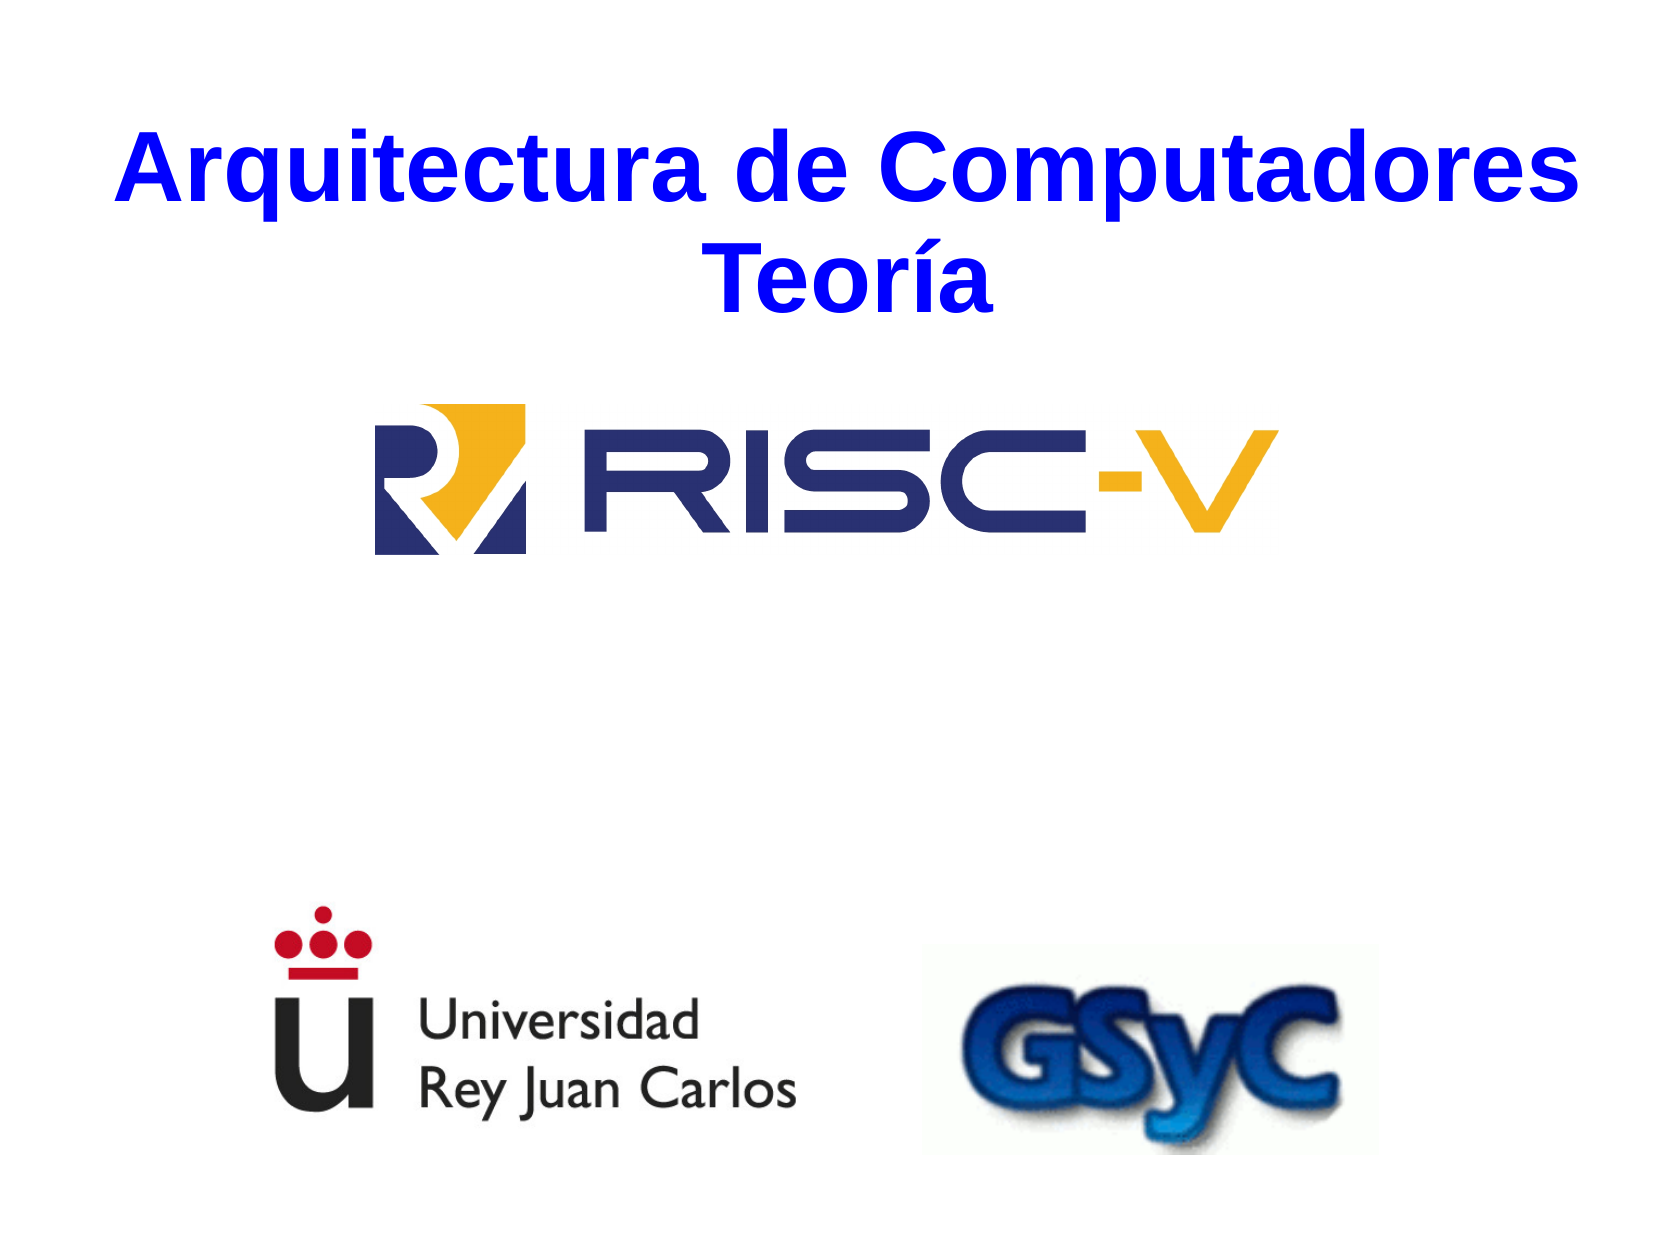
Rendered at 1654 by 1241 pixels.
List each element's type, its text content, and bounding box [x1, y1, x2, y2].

picture [375, 404, 1279, 556]
picture [240, 884, 824, 1141]
title Arquitectura de Computadores Teoría [105, 54, 1591, 391]
picture [922, 944, 1379, 1156]
